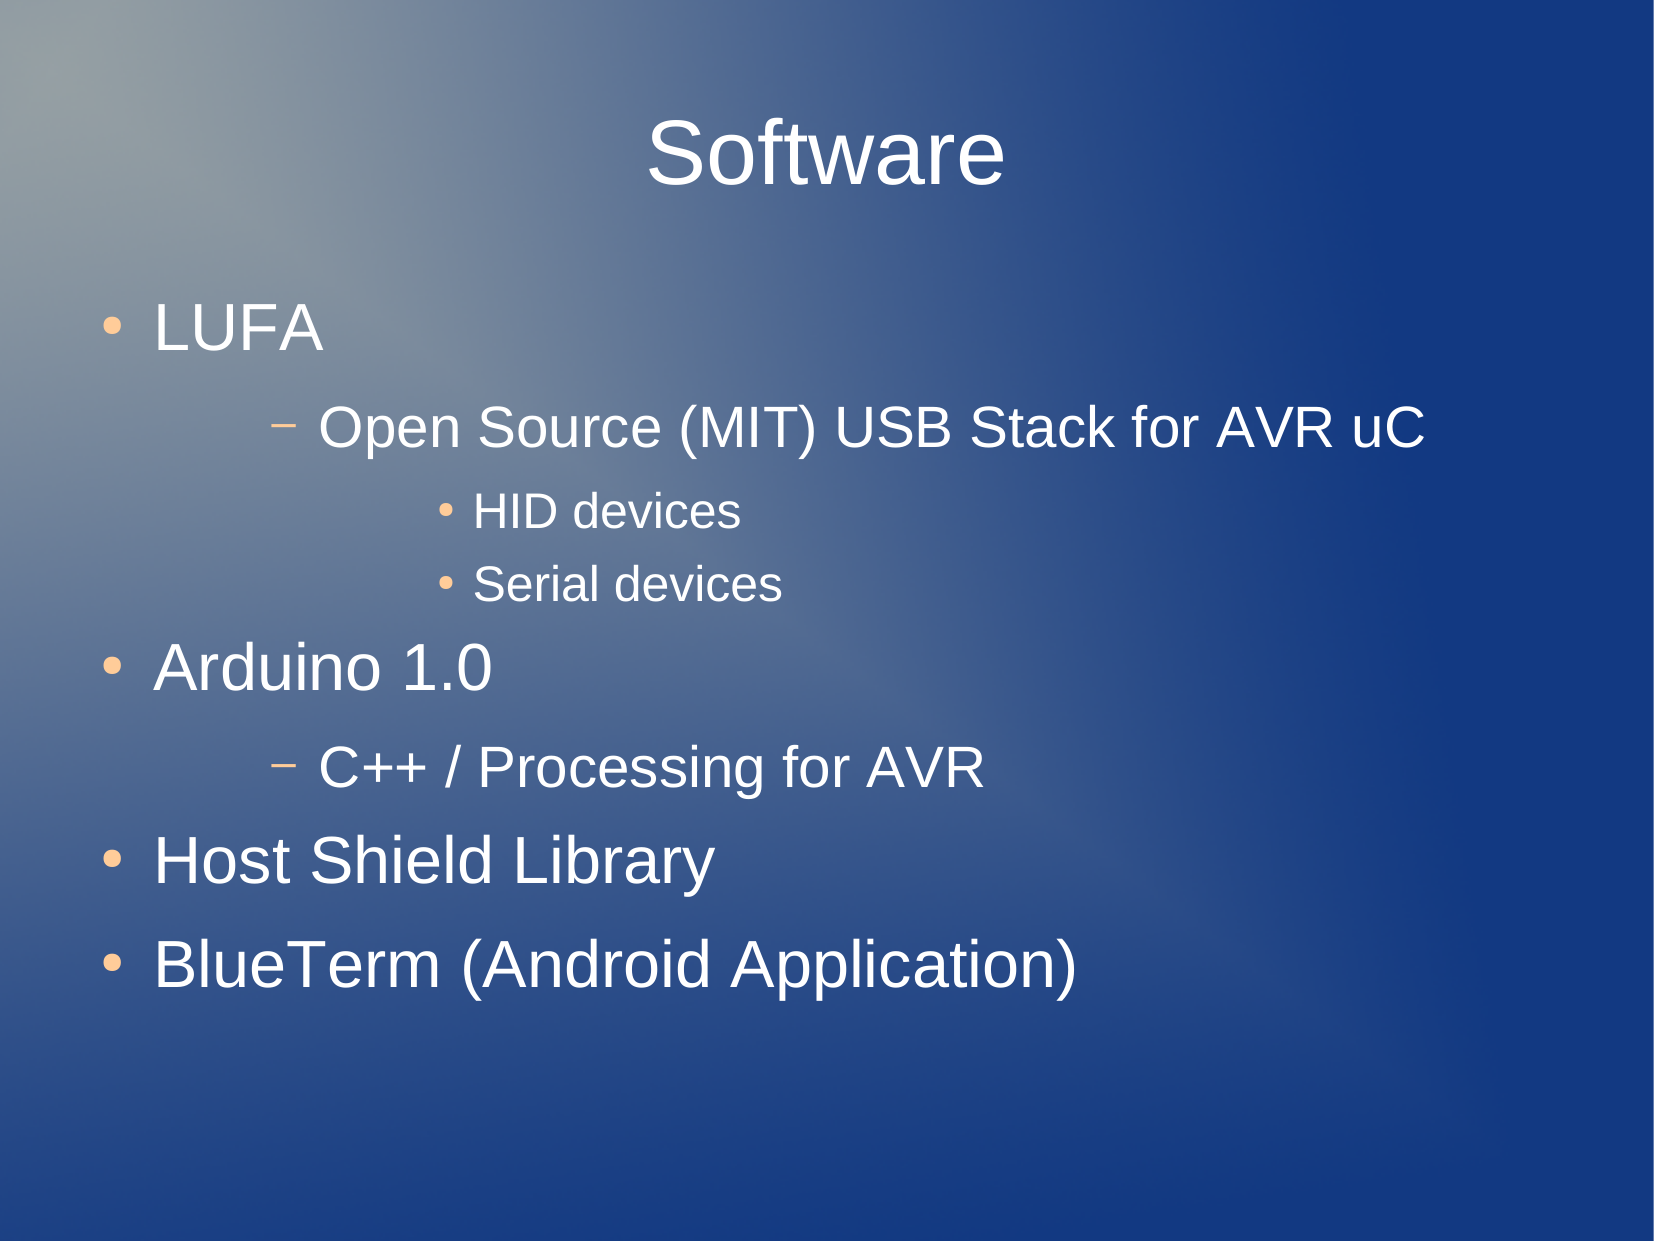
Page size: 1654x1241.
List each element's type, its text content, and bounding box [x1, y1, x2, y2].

picture [0, 0, 1654, 1241]
title Software [82, 49, 1571, 257]
list LUFA Open Source (MIT) USB Stack for AVR uC HID devices Serial devices Arduino 1.0 C++ / Processing for AVR Host Shield Library BlueTerm (Android Application) [82, 290, 1571, 1109]
